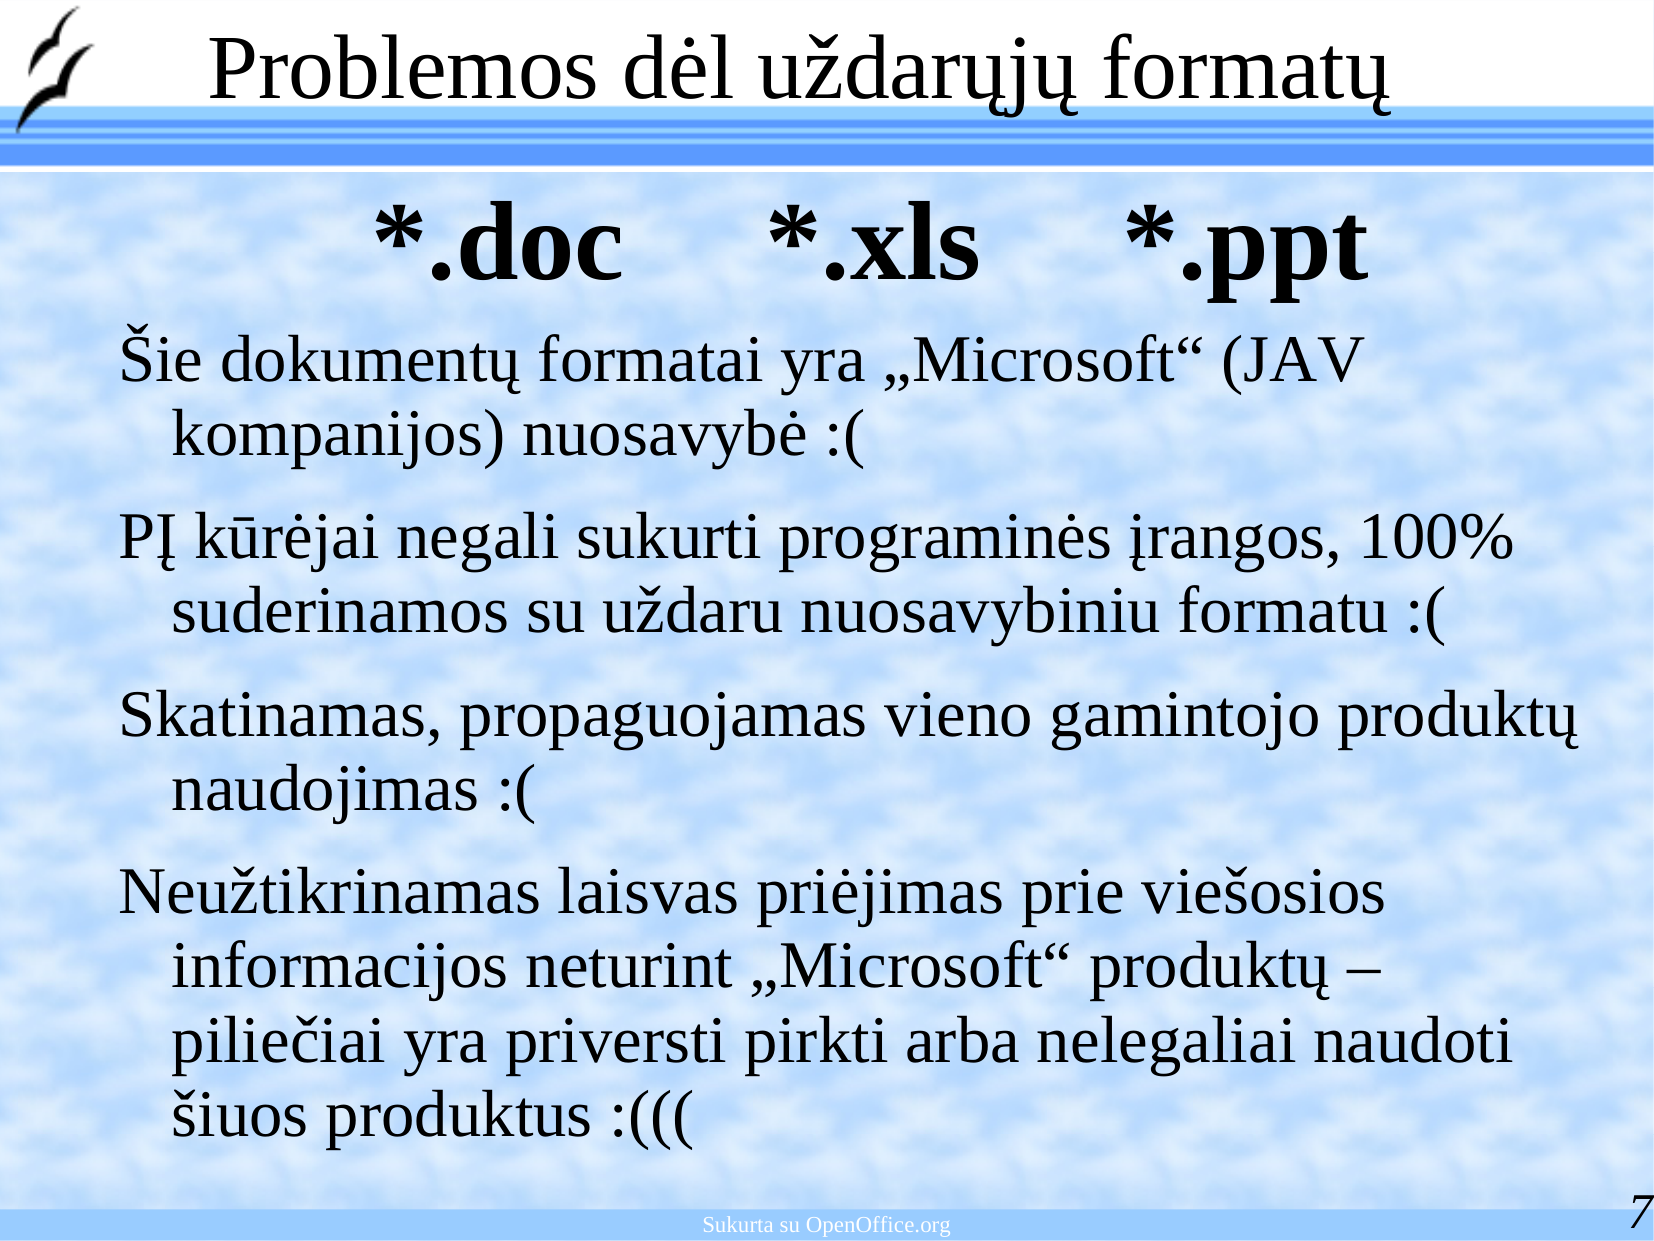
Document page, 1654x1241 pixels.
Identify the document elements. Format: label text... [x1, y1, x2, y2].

title Problemos dėl uždarųjų formatų [94, 0, 1507, 172]
picture [1646, 1197, 1654, 1209]
picture [0, 0, 1654, 1209]
list *.doc *.xls *.ppt Šie dokumentų formatai yra „Microsoft“ (JAV kompanijos) nuosavybė :( PĮ kūrėjai negali sukurti programinės įrangos, 100% suderinamos su uždaru nuosavybiniu formatu :( Skatinamas, propaguojamas vieno gamintojo produktų naudojimas :( Neužtikrinamas laisvas priėjimas prie viešosios informacijos neturint „Microsoft“ produktų – piliečiai yra priversti pirkti arba nelegaliai naudoti šiuos produktus :((( [100, 179, 1606, 1218]
